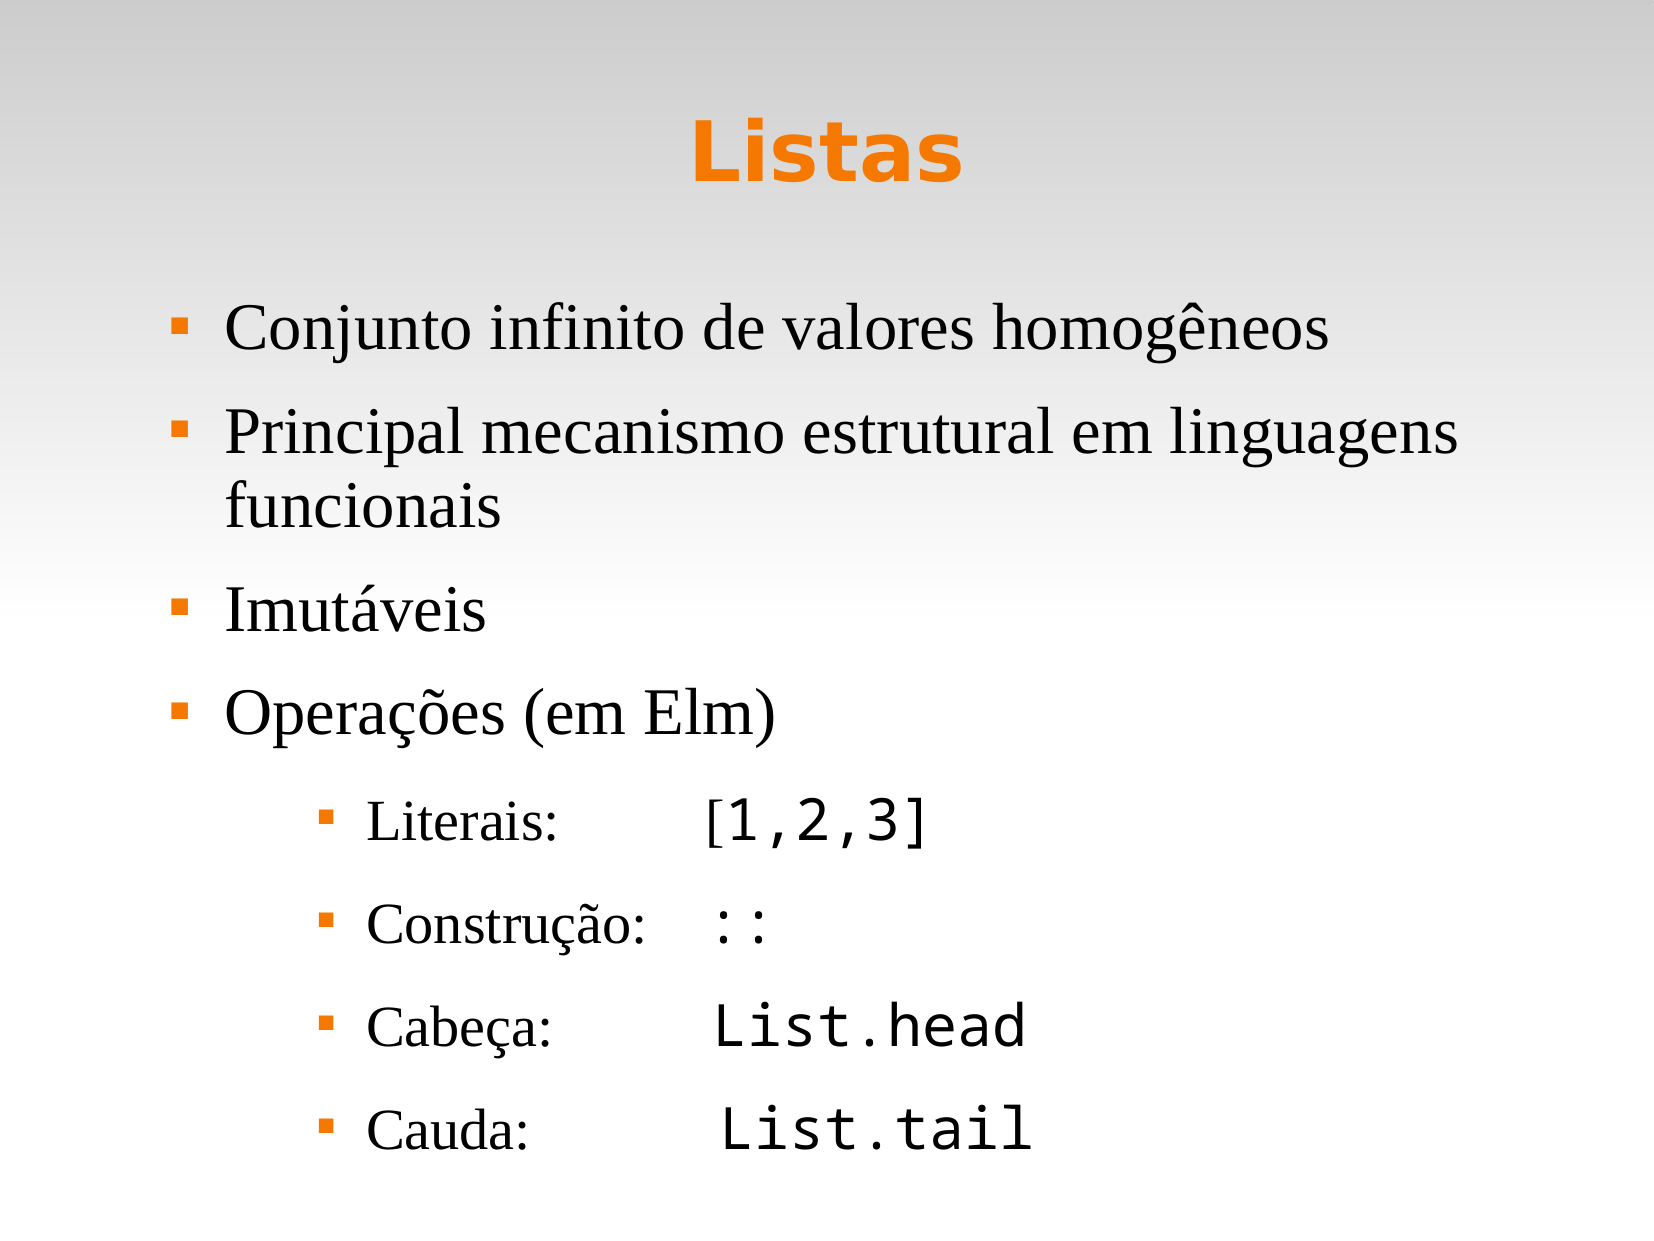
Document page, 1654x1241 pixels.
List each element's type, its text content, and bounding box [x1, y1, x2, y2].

list Conjunto infinito de valores homogêneos Principal mecanismo estrutural em linguagens funcionais Imutáveis Operações (em Elm) Literais: [1,2,3] Construção: :: Cabeça: List.head Cauda: List.tail [82, 290, 1571, 1241]
title Listas [82, 49, 1571, 257]
